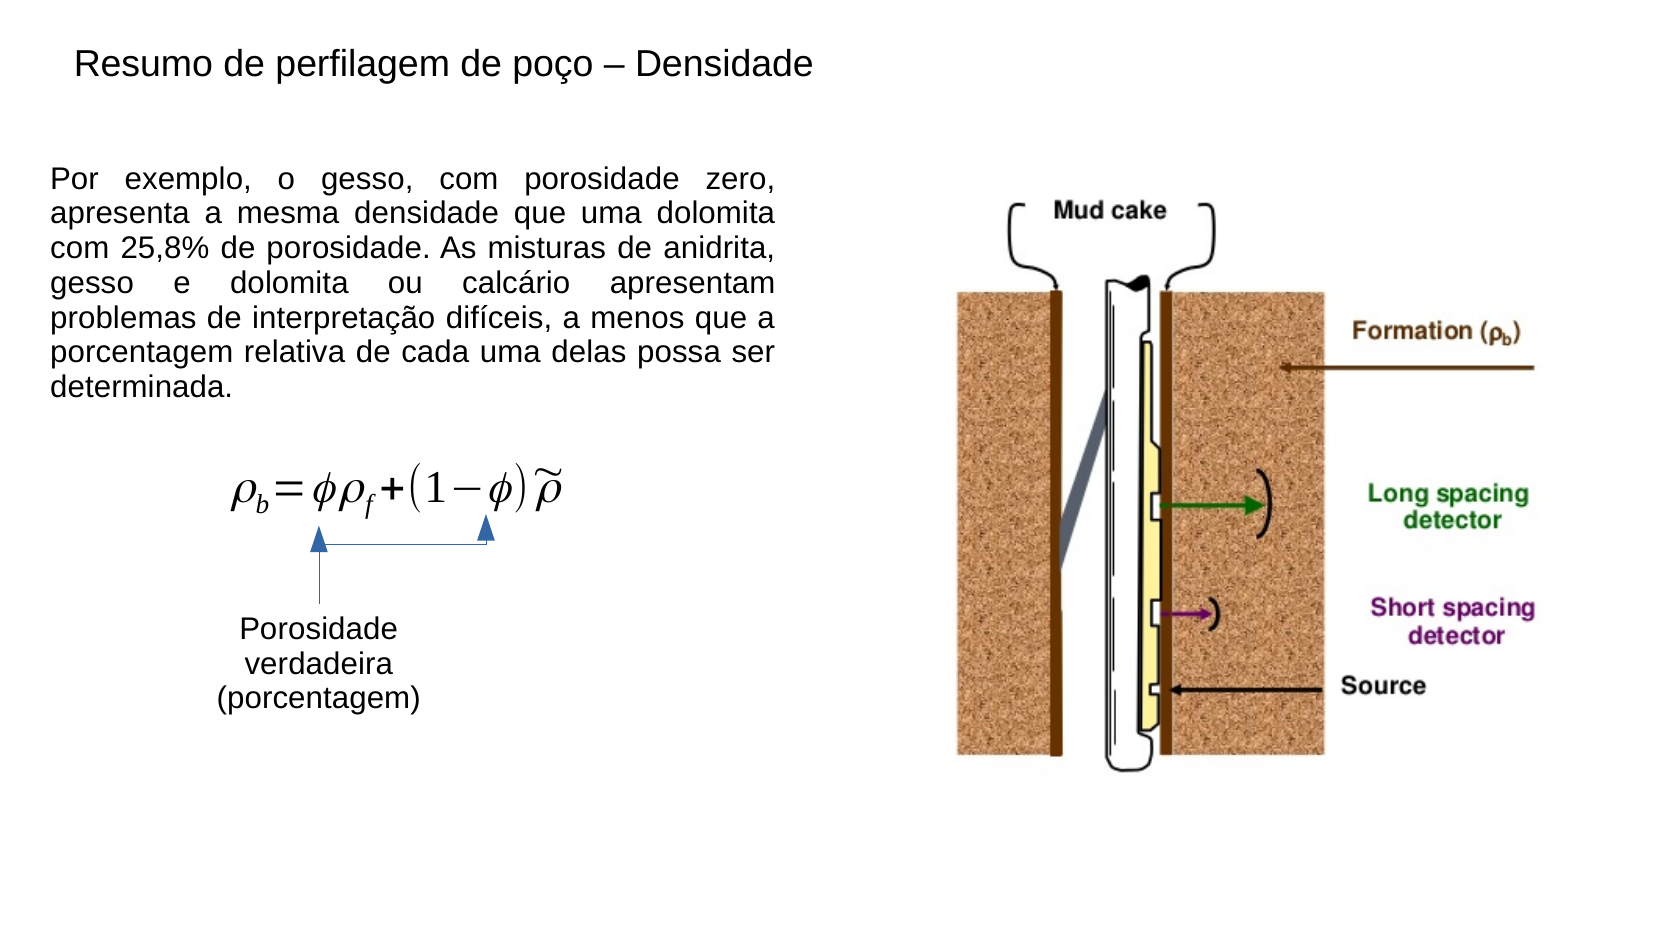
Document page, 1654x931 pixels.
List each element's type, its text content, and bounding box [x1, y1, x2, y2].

text_box Resumo de perfilagem de poço – Densidade [59, 35, 1123, 93]
text_box Porosidade verdadeira (porcentagem) [183, 603, 455, 723]
chart [224, 460, 573, 519]
picture [897, 153, 1548, 792]
text_box Por exemplo, o gesso, com porosidade zero, apresenta a mesma densidade que uma dolomita com 25,8% de porosidade. As misturas de anidrita, gesso e dolomita ou calcário apresentam problemas de interpretação difíceis, a menos que a porcentagem relativa de cada uma delas possa ser determinada. [35, 153, 792, 412]
